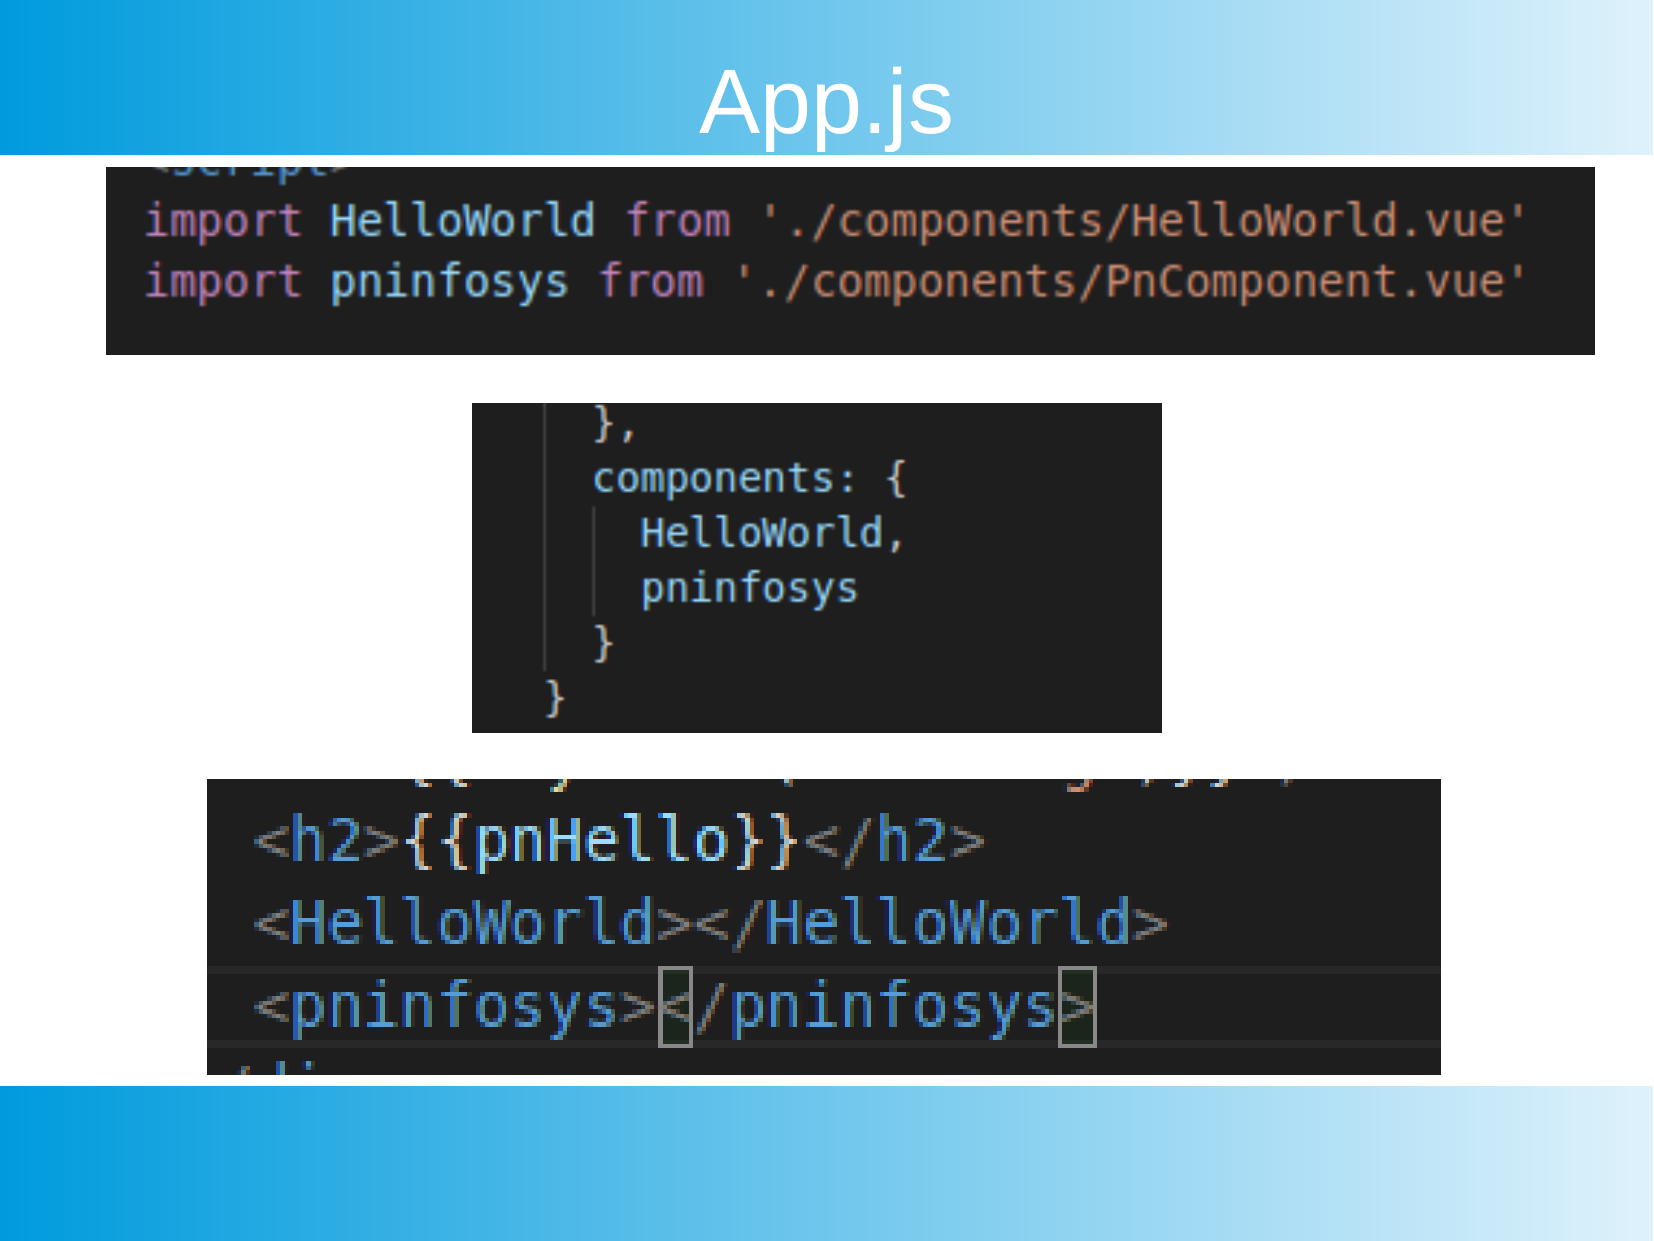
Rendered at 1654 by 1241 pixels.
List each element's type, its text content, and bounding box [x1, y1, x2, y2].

title App.js [82, 49, 1571, 155]
picture [207, 779, 1441, 1075]
picture [472, 403, 1162, 733]
picture [106, 167, 1595, 355]
